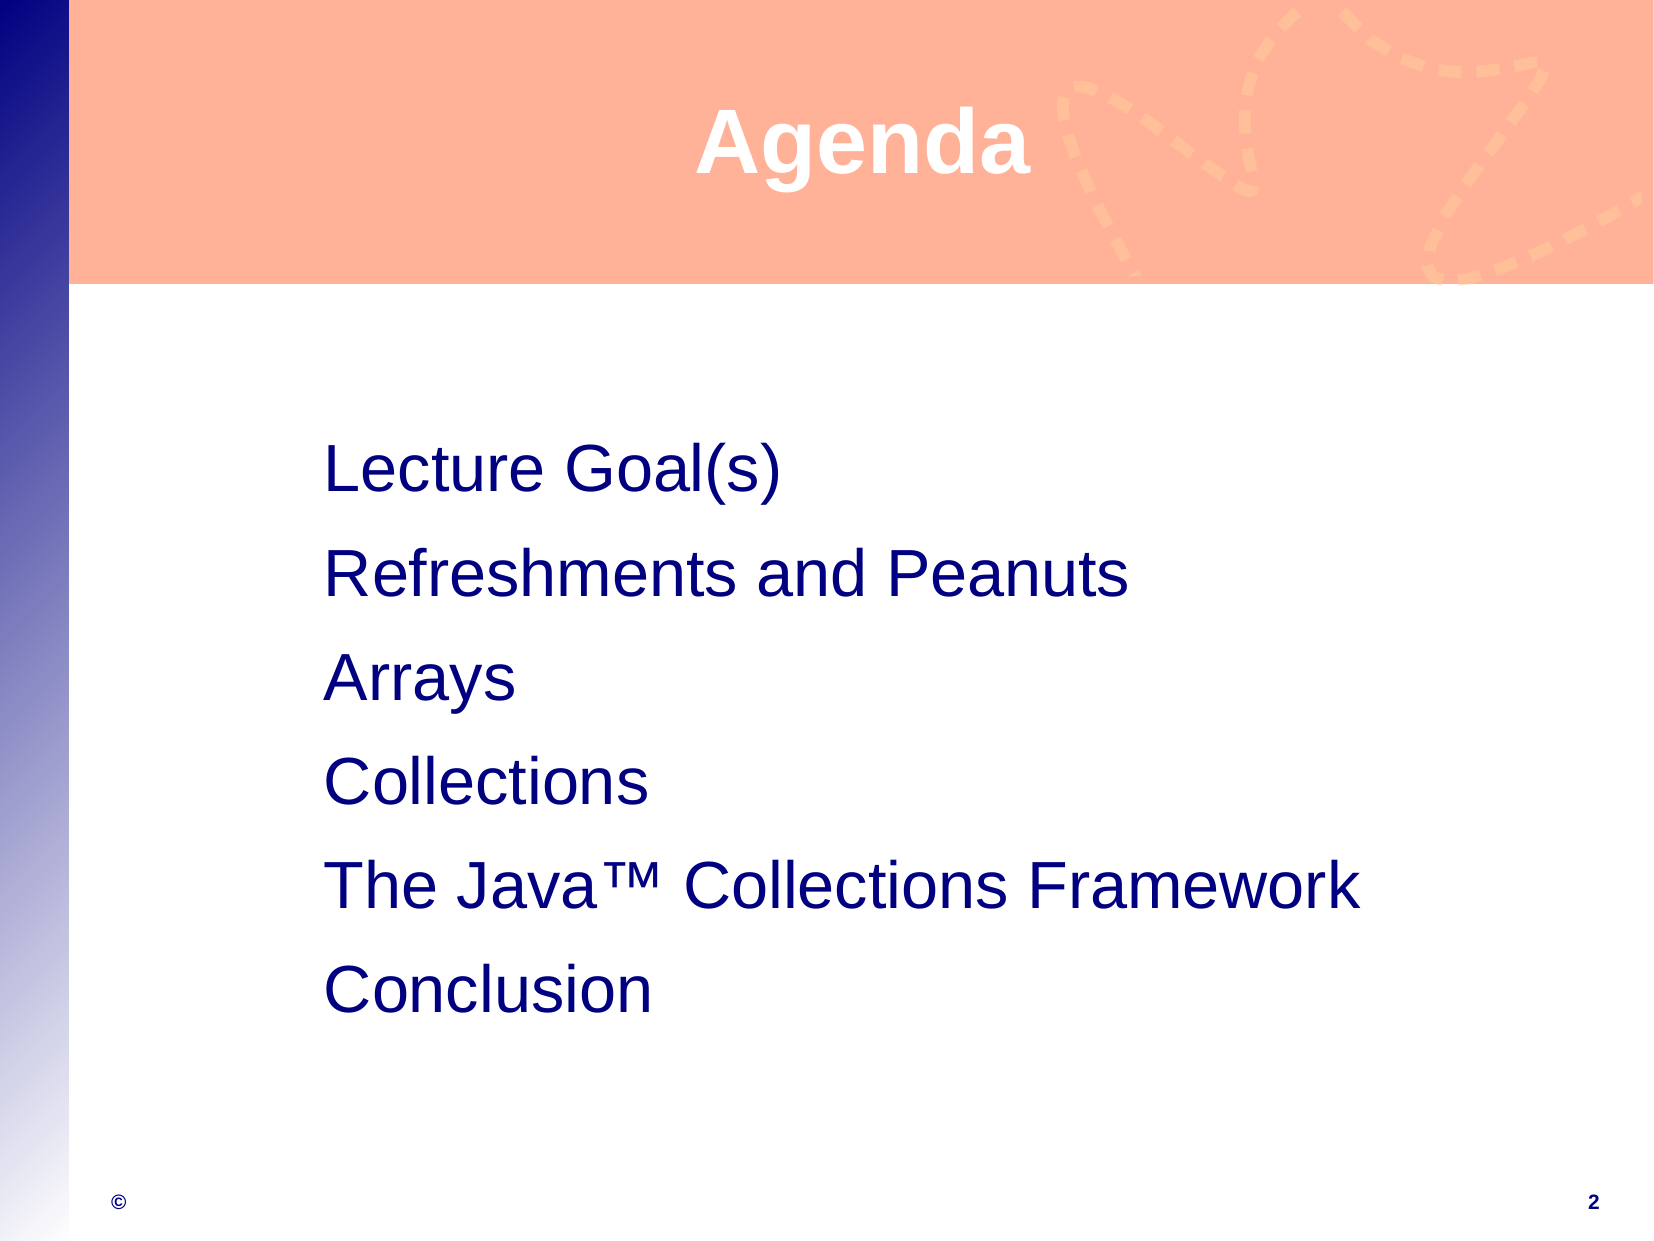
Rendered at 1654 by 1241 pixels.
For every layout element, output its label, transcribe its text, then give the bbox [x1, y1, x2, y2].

list Lecture Goal(s) Refreshments and Peanuts Arrays Collections The Java™ Collections Framework Conclusion [306, 431, 1420, 1028]
title Agenda [72, 37, 1654, 246]
